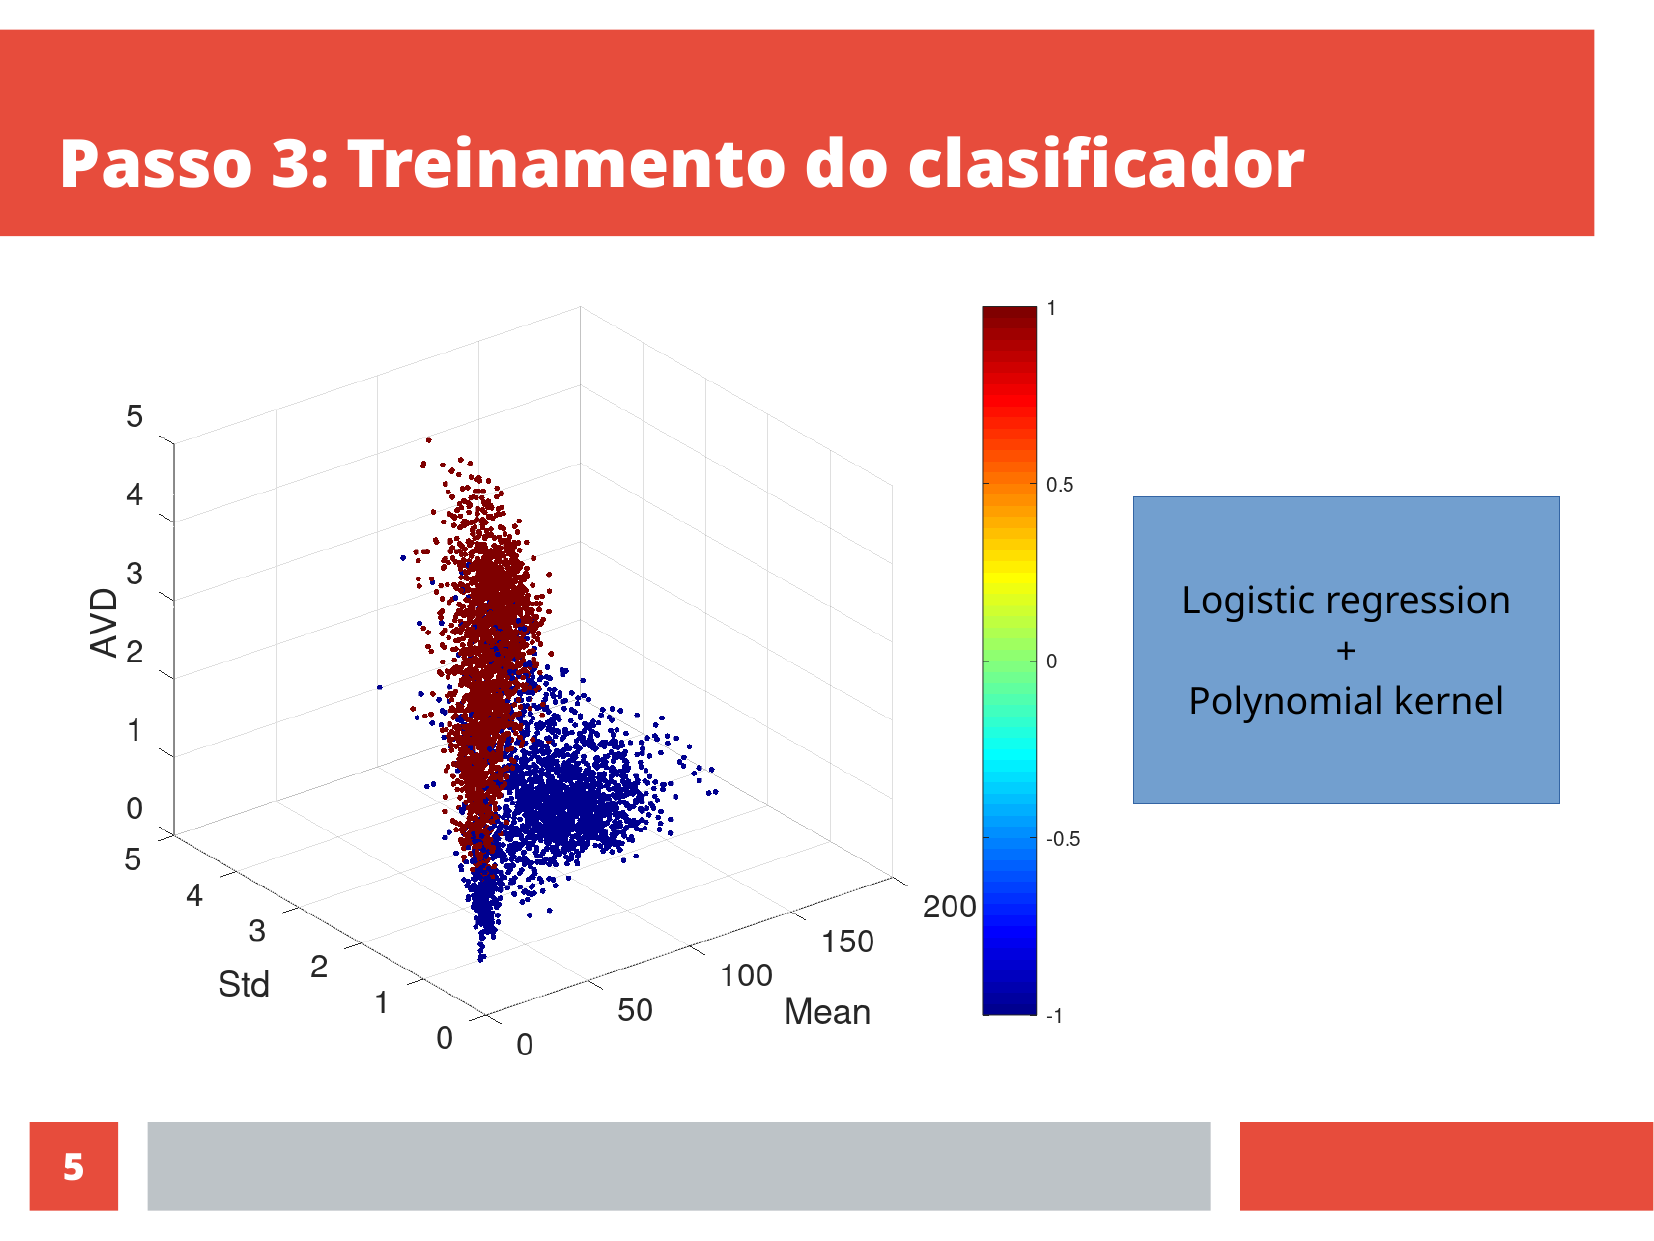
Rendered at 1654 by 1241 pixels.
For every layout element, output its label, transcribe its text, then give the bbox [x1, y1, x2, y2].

title Passo 3: Treinamento do clasificador [59, 59, 1595, 207]
picture [23, 241, 1182, 1110]
text_box Logistic regression + Polynomial kernel [1133, 496, 1560, 804]
